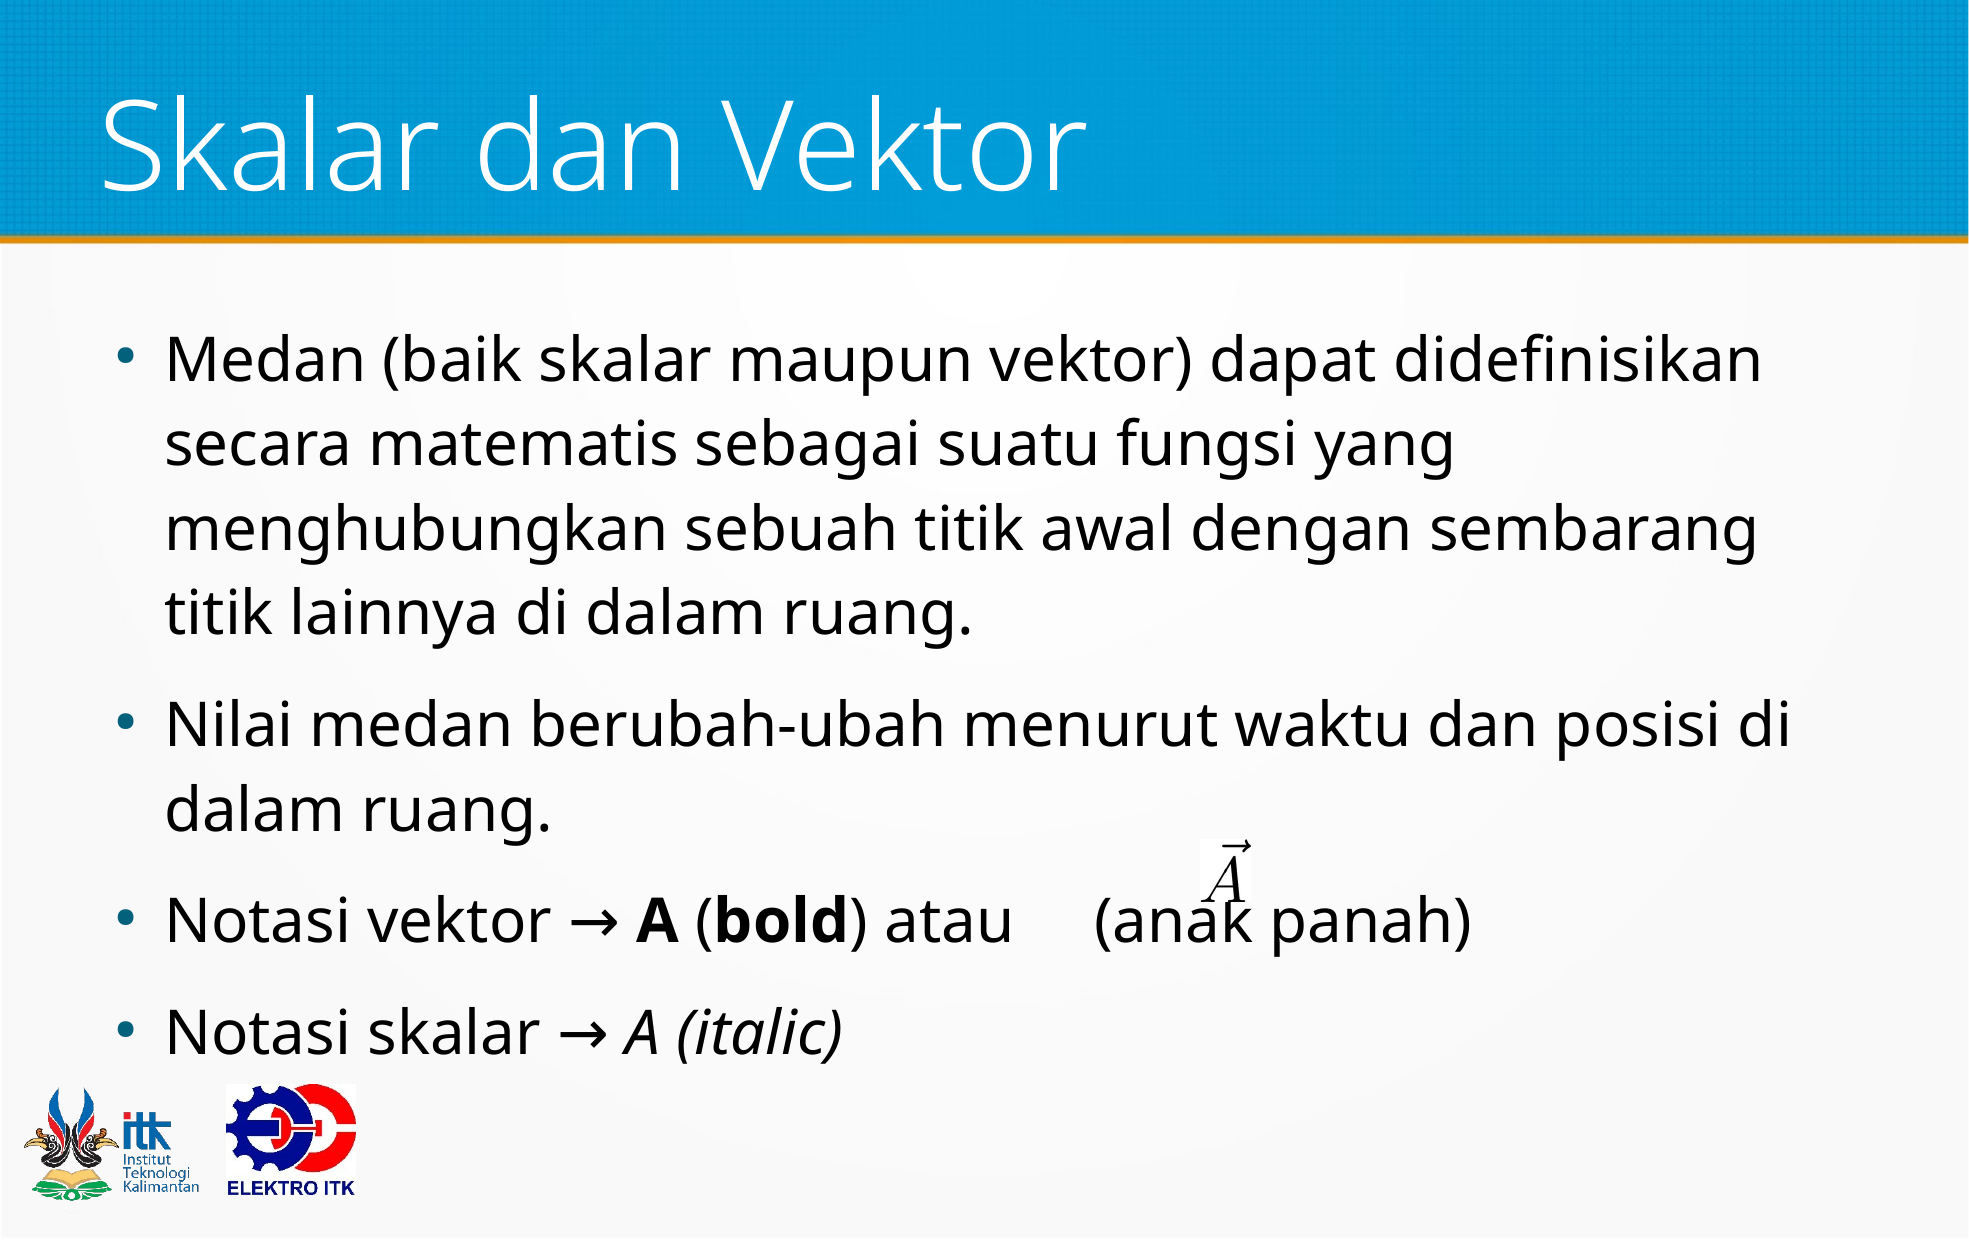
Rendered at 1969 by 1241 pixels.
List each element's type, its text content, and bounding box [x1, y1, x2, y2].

picture [0, 233, 1969, 1241]
list Medan (baik skalar maupun vektor) dapat didefinisikan secara matematis sebagai suatu fungsi yang menghubungkan sebuah titik awal dengan sembarang titik lainnya di dalam ruang. Nilai medan berubah-ubah menurut waktu dan posisi di dalam ruang. Notasi vektor → A (bold) atau (anak panah) Notasi skalar → A (italic) [98, 315, 1861, 1081]
title Skalar dan Vektor [98, 19, 1870, 227]
